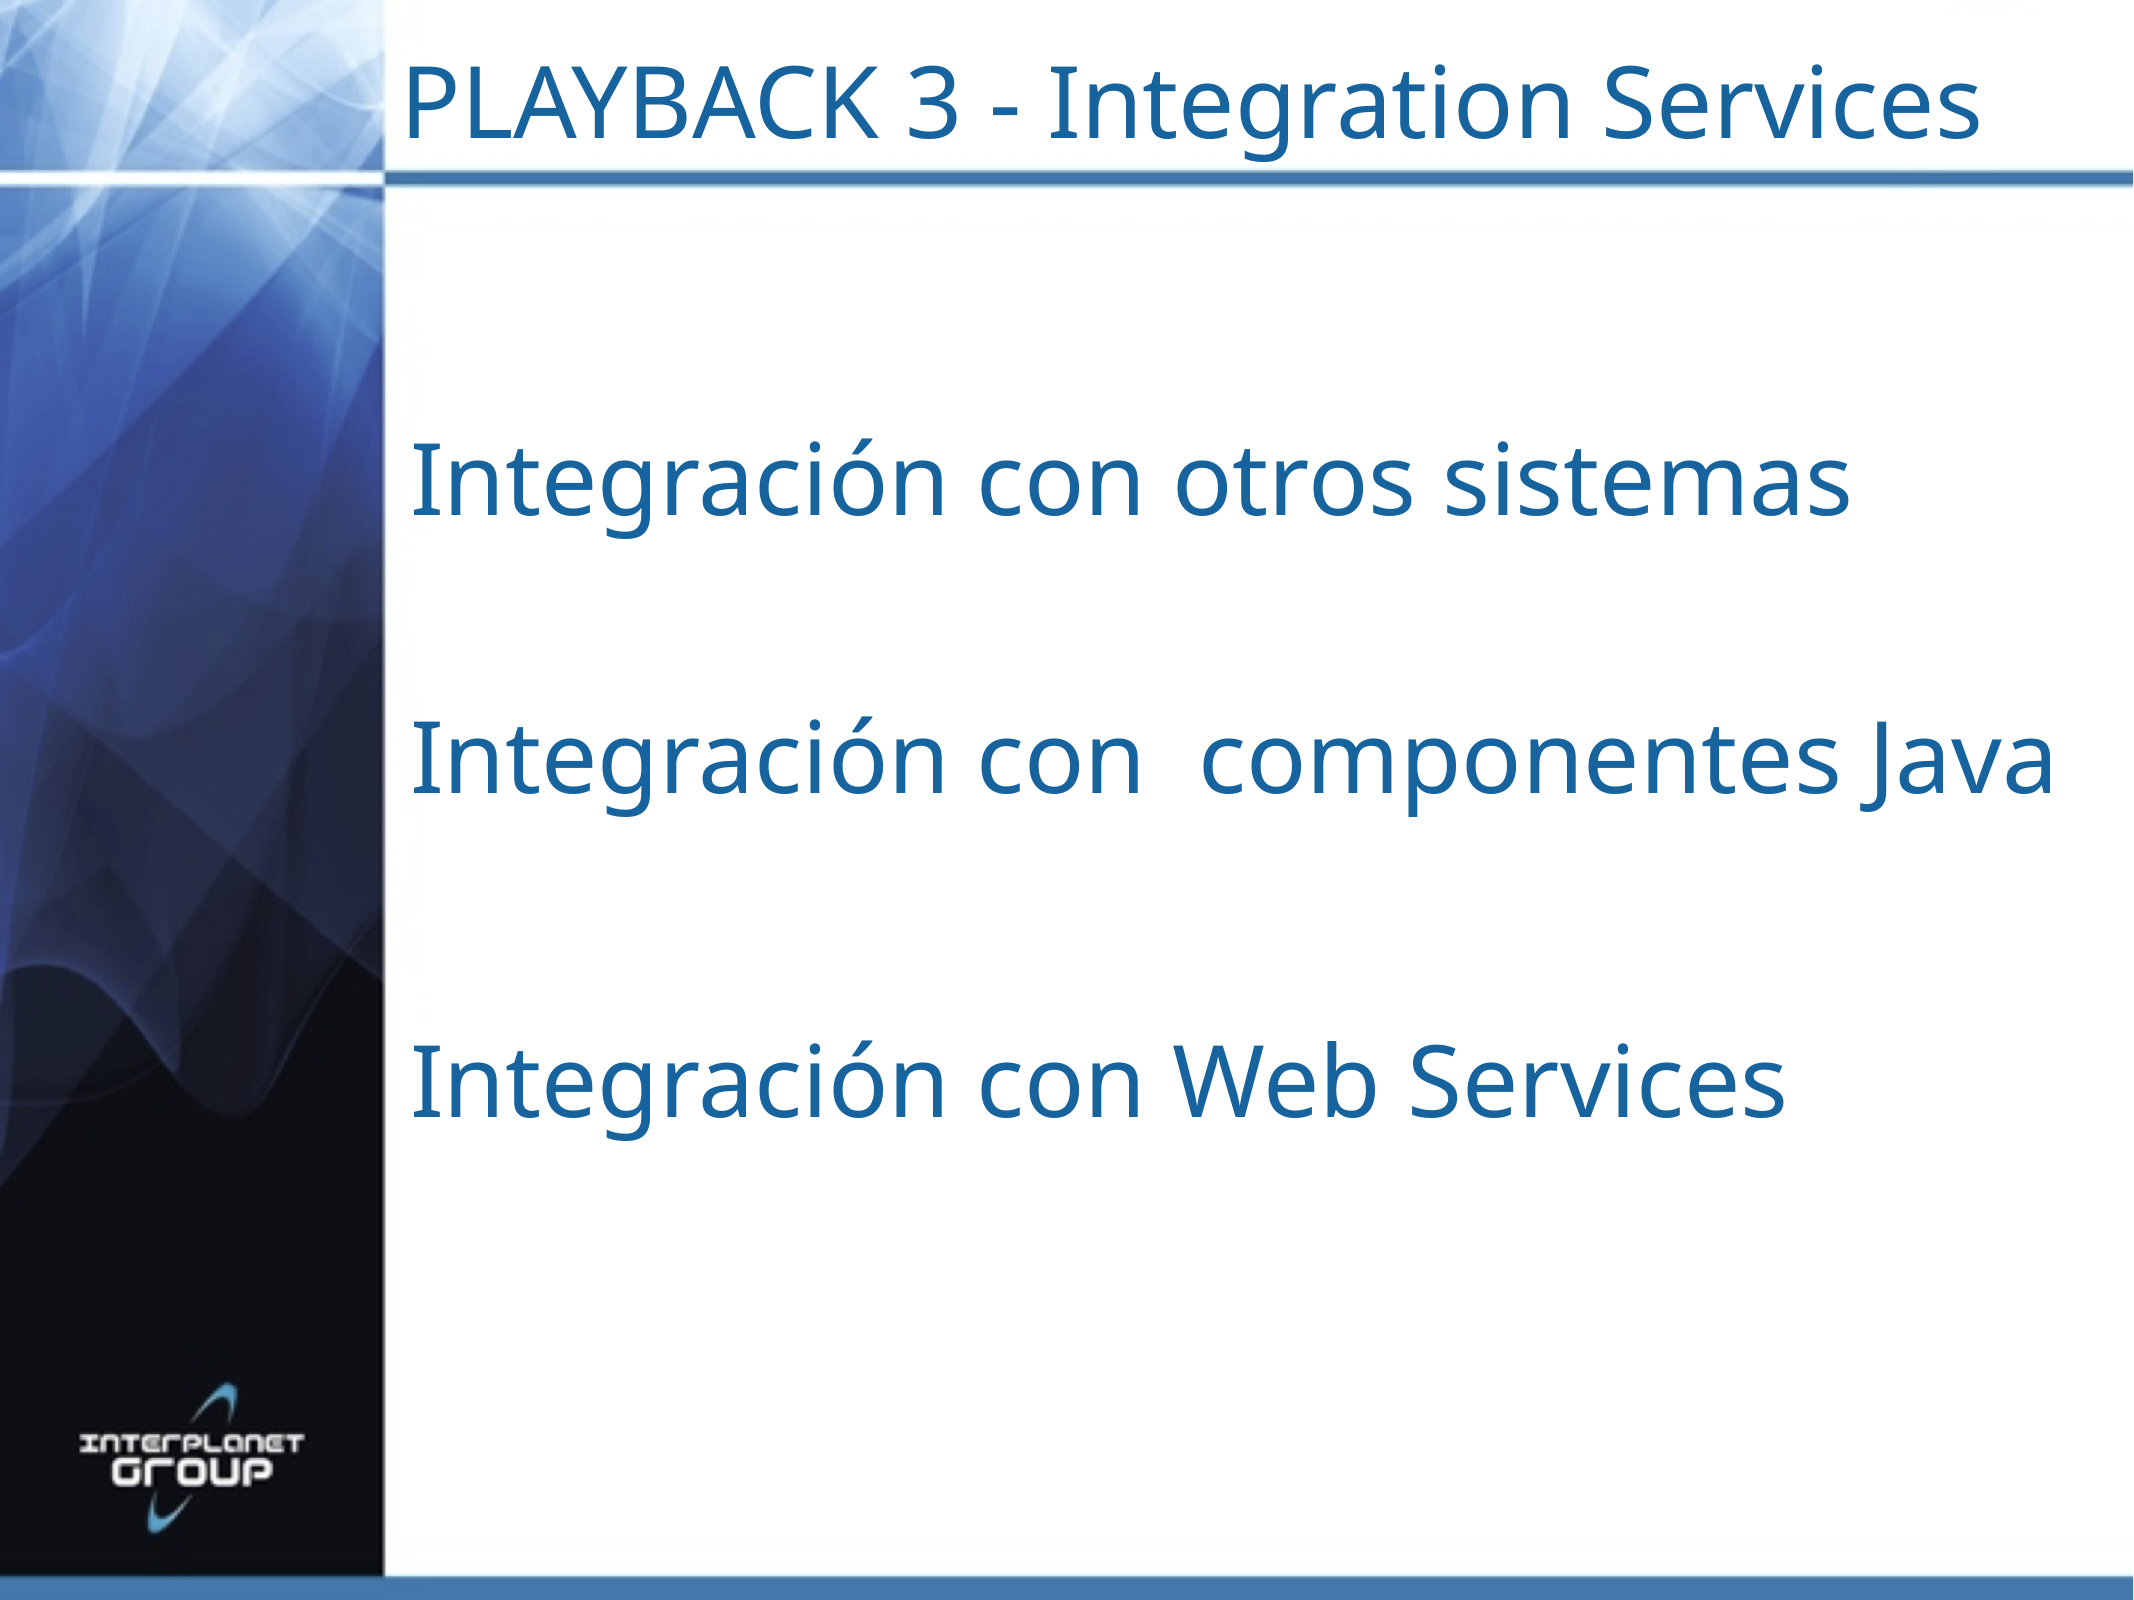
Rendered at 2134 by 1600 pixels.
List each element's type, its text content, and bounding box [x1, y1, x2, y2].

list Integración con componentes Java [401, 637, 2119, 869]
title PLAYBACK 3 - Integration Services [392, 0, 2134, 201]
list Integración con Web Services [401, 961, 2119, 1193]
picture [0, 0, 2134, 1600]
list Integración con otros sistemas [401, 359, 2119, 591]
